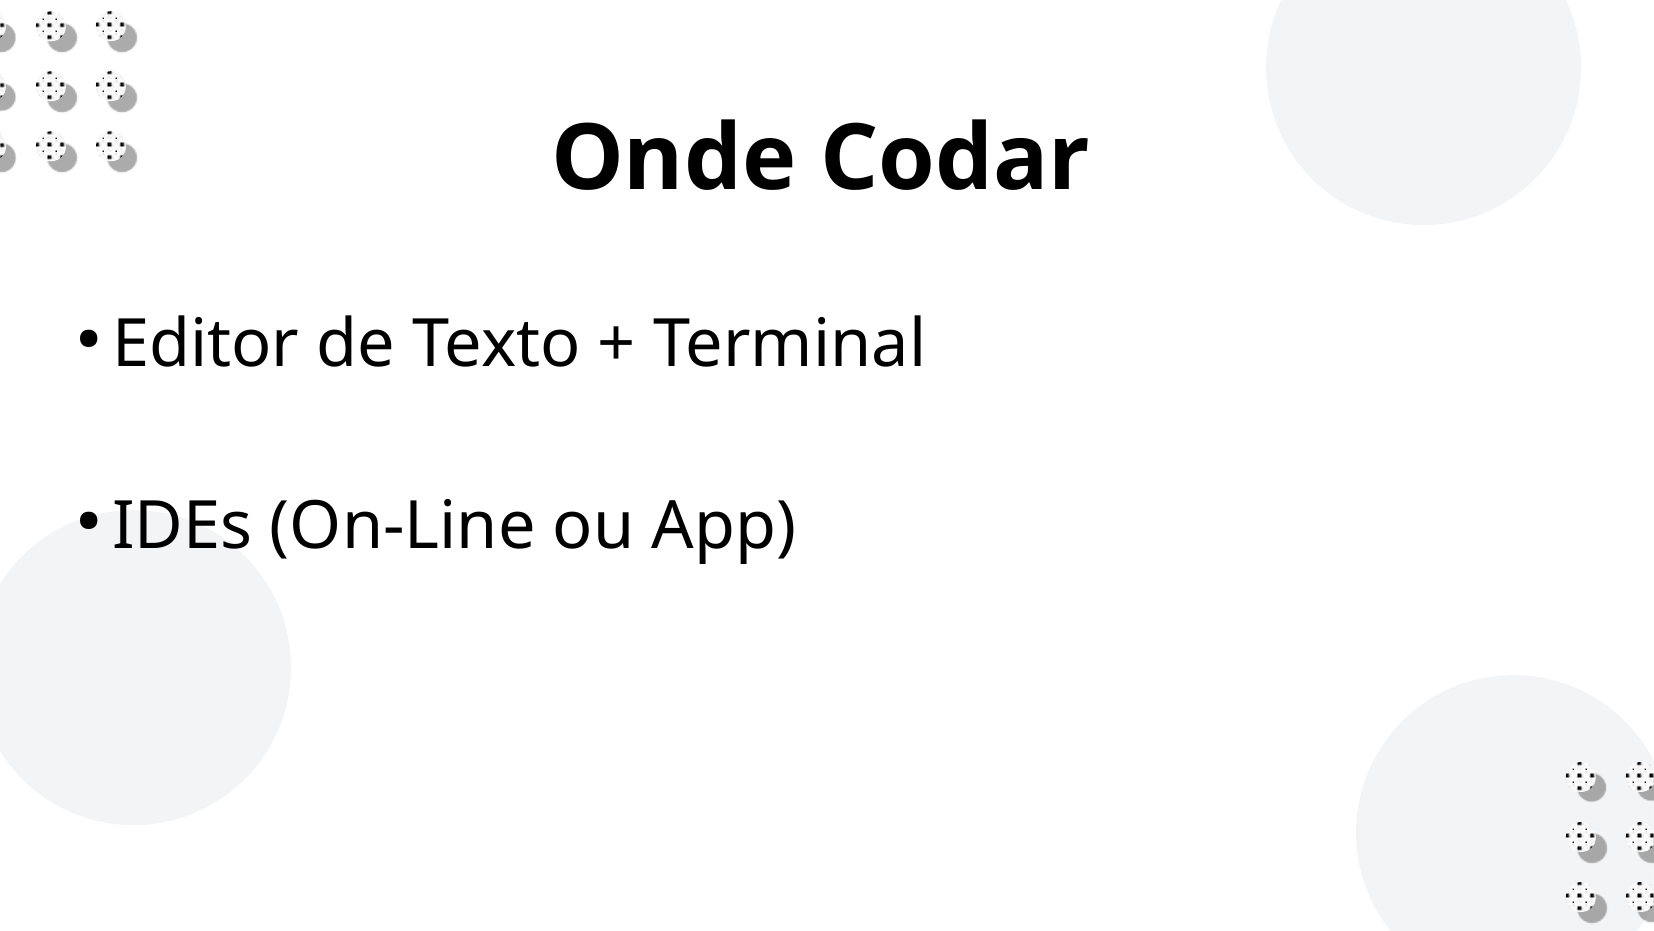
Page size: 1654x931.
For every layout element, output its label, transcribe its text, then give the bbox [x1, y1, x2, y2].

picture [1625, 821, 1654, 853]
picture [35, 131, 67, 162]
subtitle Editor de Texto + Terminal IDEs (On-Line ou App) [76, 295, 1565, 835]
picture [1565, 821, 1596, 853]
picture [0, 14, 6, 39]
picture [1625, 761, 1654, 792]
title Onde Codar [76, 76, 1565, 233]
picture [1565, 761, 1596, 793]
picture [35, 71, 66, 102]
picture [0, 74, 6, 99]
picture [1565, 882, 1596, 913]
picture [1625, 881, 1654, 912]
picture [99, 71, 122, 76]
picture [35, 11, 66, 42]
picture [95, 11, 126, 42]
picture [0, 134, 7, 159]
